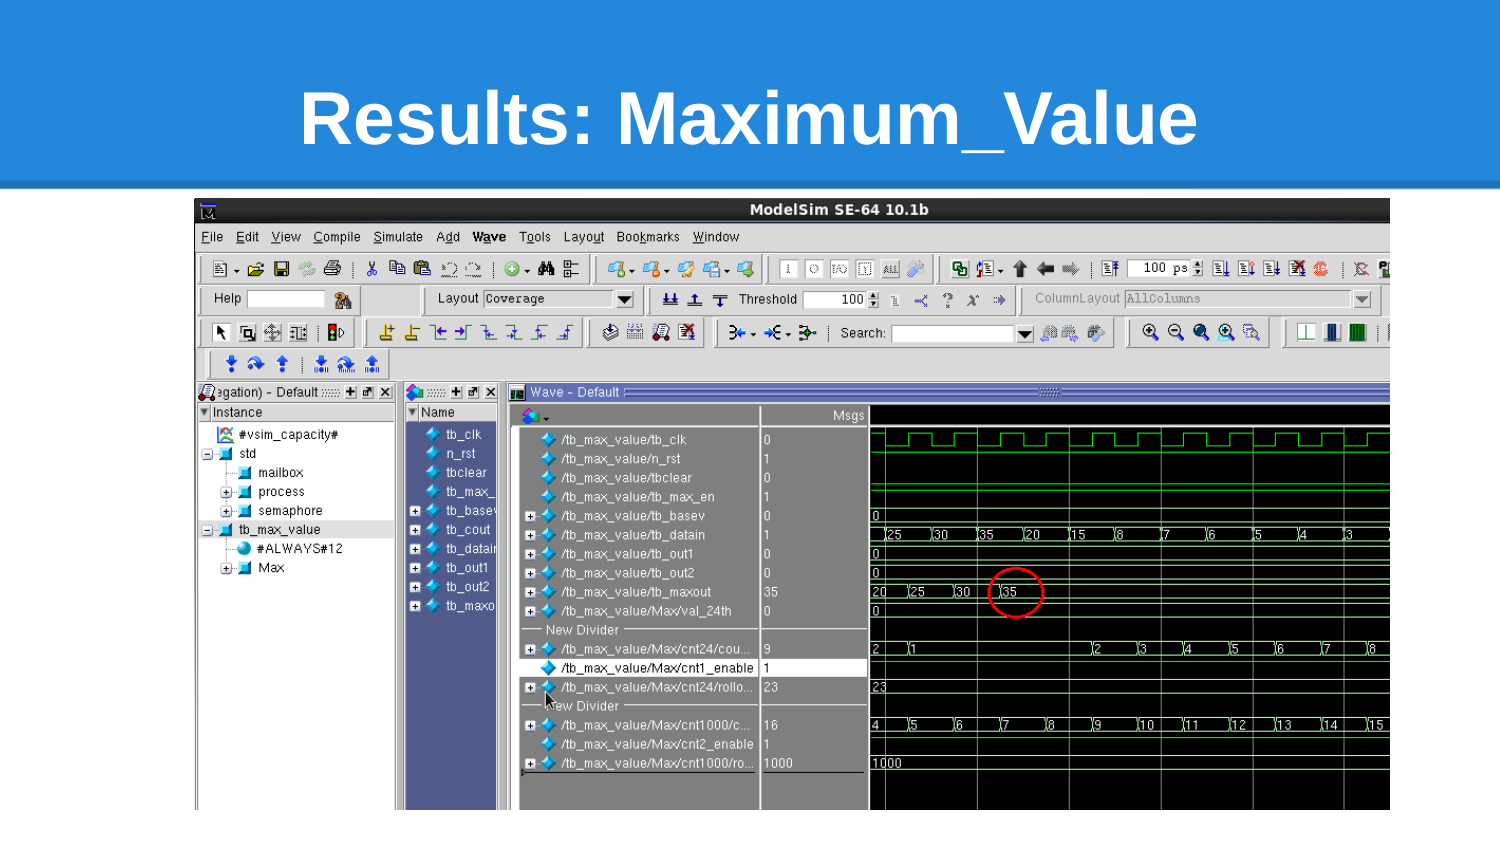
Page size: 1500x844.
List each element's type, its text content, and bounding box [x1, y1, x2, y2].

title Results: Maximum_Value [75, 33, 1425, 175]
picture [194, 198, 1390, 810]
